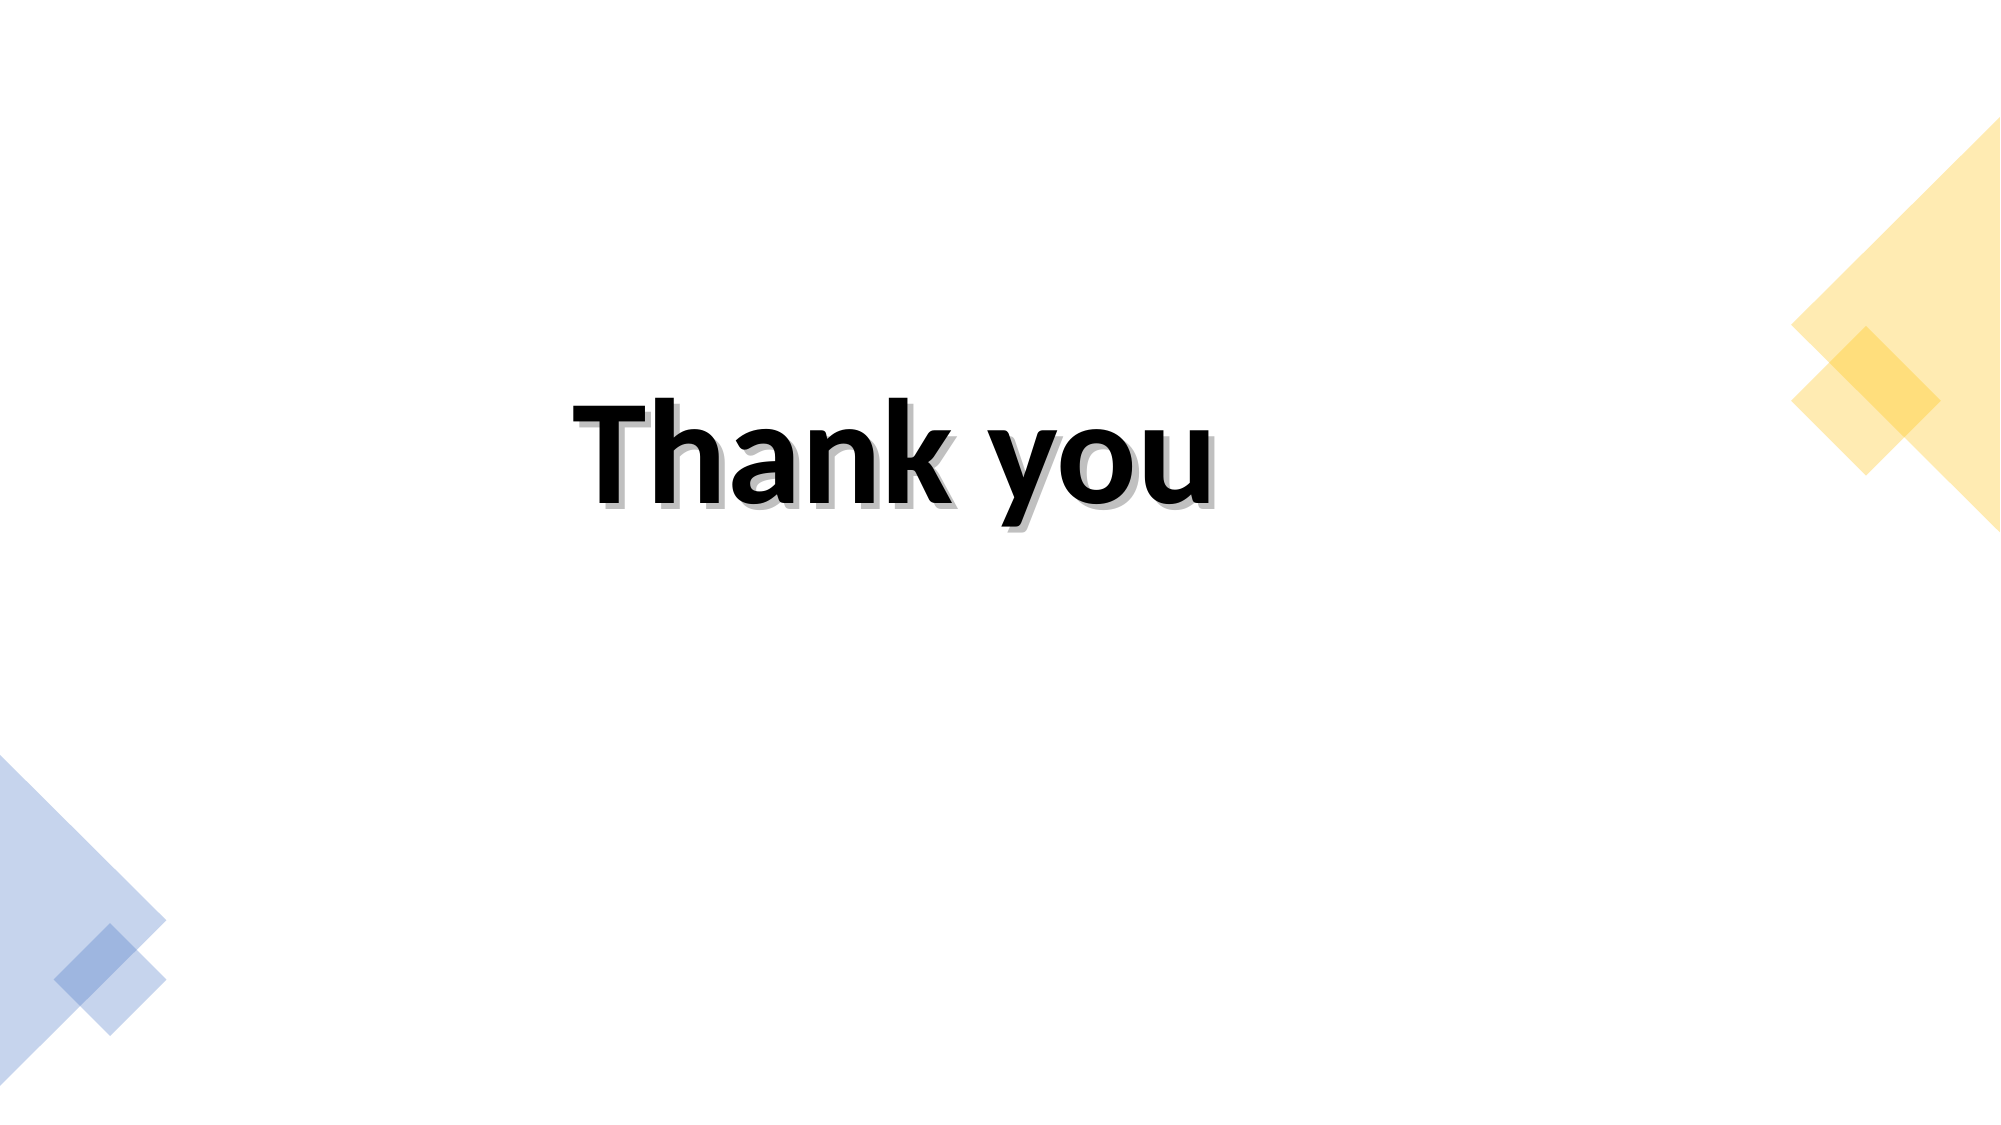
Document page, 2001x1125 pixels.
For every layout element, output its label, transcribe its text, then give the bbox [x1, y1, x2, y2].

text_box [0, 0, 2000, 1125]
list Thank you [538, 366, 1254, 607]
